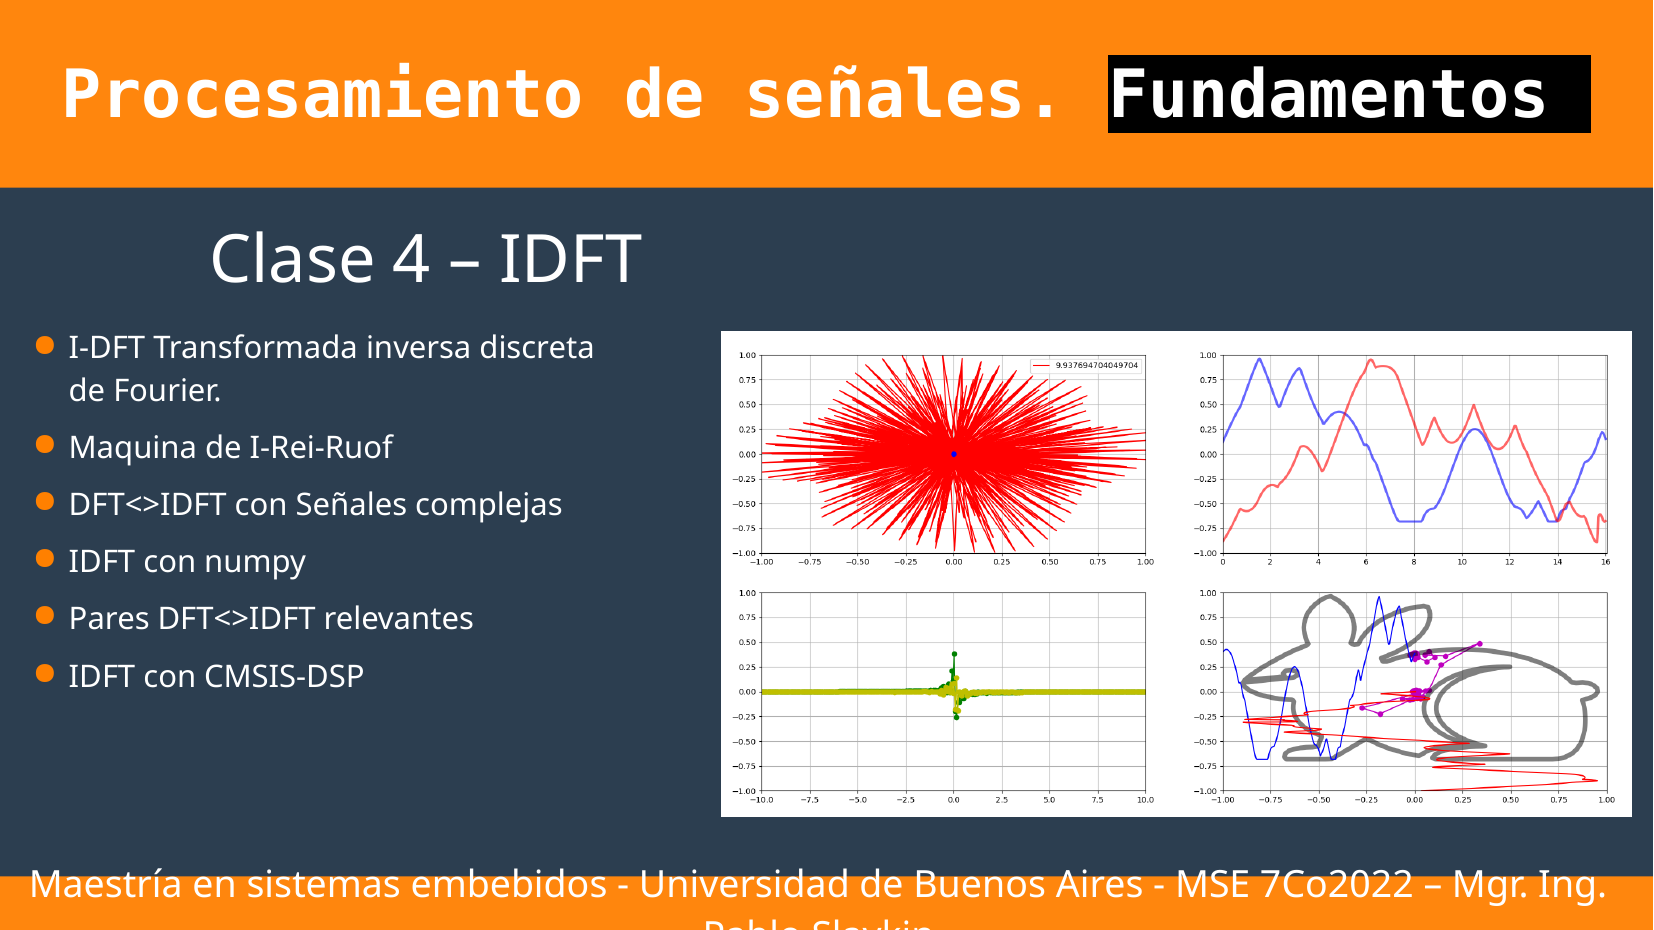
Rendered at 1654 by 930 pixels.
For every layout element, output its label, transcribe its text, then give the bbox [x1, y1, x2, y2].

list I-DFT Transformada inversa discreta de Fourier. Maquina de I-Rei-Ruof DFT<>IDFT con Señales complejas IDFT con numpy Pares DFT<>IDFT relevantes IDFT con CMSIS-DSP [20, 325, 601, 699]
text_box Clase 4 – IDFT [0, 153, 867, 359]
title Procesamiento de señales. Fundamentos [58, 16, 1594, 135]
picture [721, 331, 1632, 817]
